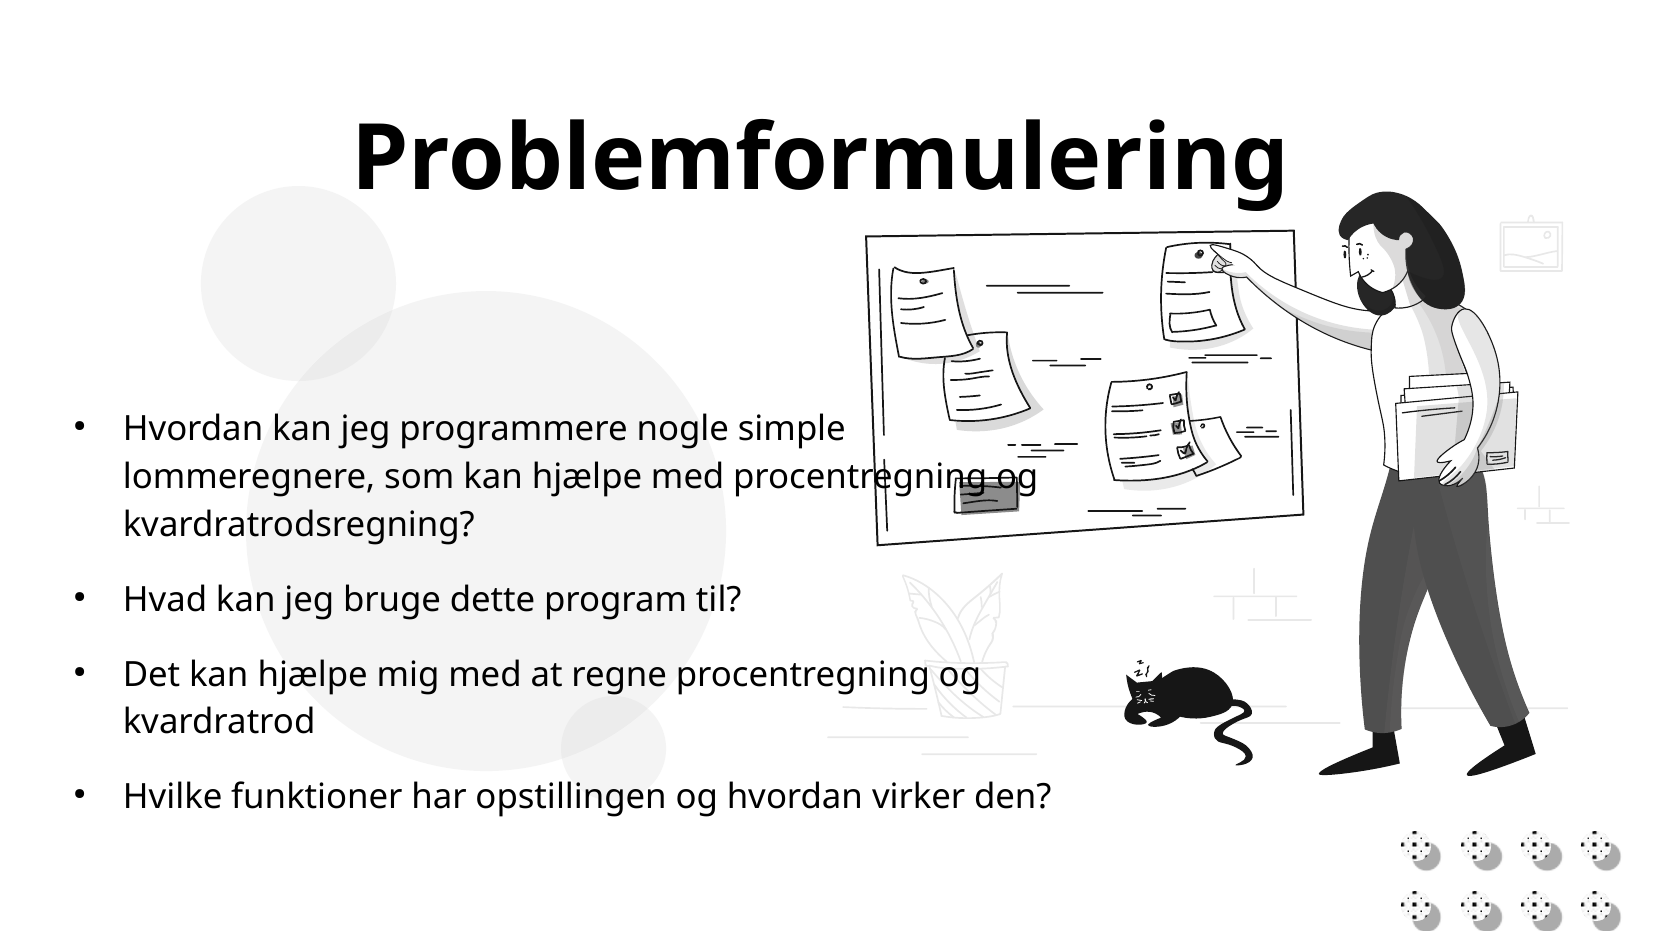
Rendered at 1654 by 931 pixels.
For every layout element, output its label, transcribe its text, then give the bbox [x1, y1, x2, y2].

picture [1520, 890, 1552, 922]
picture [1400, 830, 1432, 862]
picture [1580, 890, 1612, 922]
picture [1580, 830, 1612, 862]
title Problemformulering [76, 76, 1565, 233]
list Hvordan kan jeg programmere nogle simple lommeregnere, som kan hjælpe med procentregning og kvardratrodsregning? Hvad kan jeg bruge dette program til? Det kan hjælpe mig med at regne procentregning og kvardratrod Hvilke funktioner har opstillingen og hvordan virker den? [56, 403, 1069, 855]
picture [1461, 830, 1492, 862]
picture [1461, 890, 1492, 922]
picture [1400, 890, 1432, 922]
picture [1520, 831, 1552, 862]
